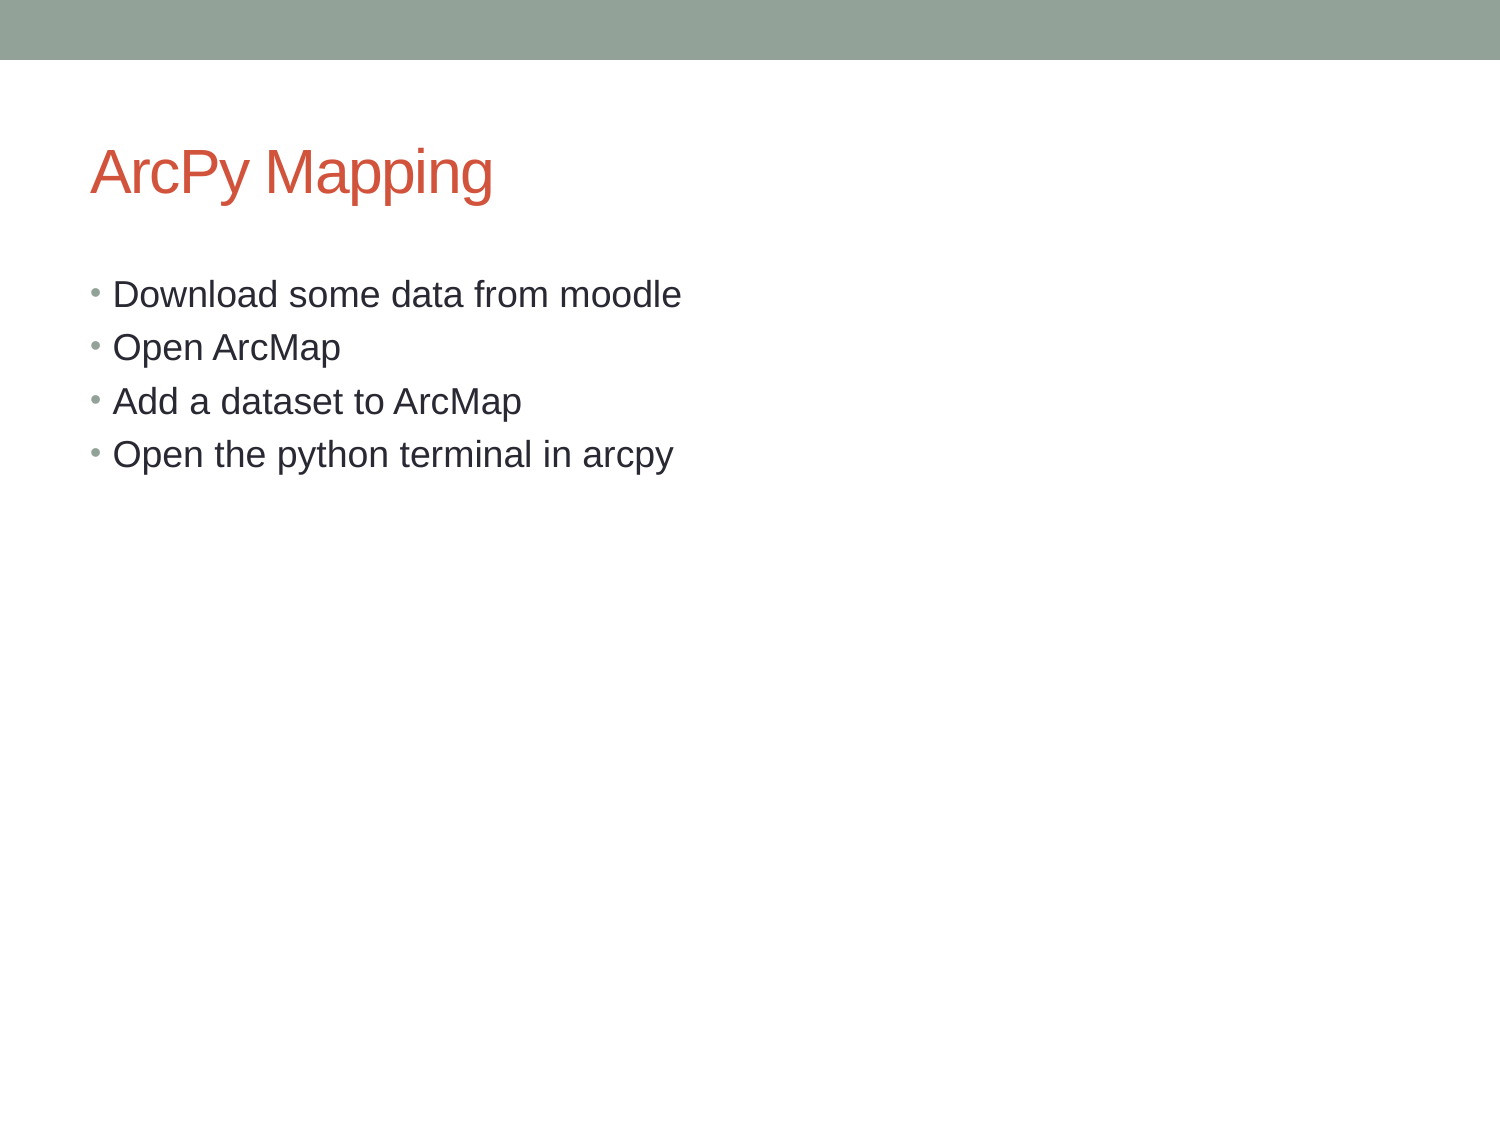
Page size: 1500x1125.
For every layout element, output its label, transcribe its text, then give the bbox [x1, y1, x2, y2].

title ArcPy Mapping [75, 87, 1426, 251]
list Download some data from moodle Open ArcMap Add a dataset to ArcMap Open the python terminal in arcpy [75, 262, 1426, 1063]
